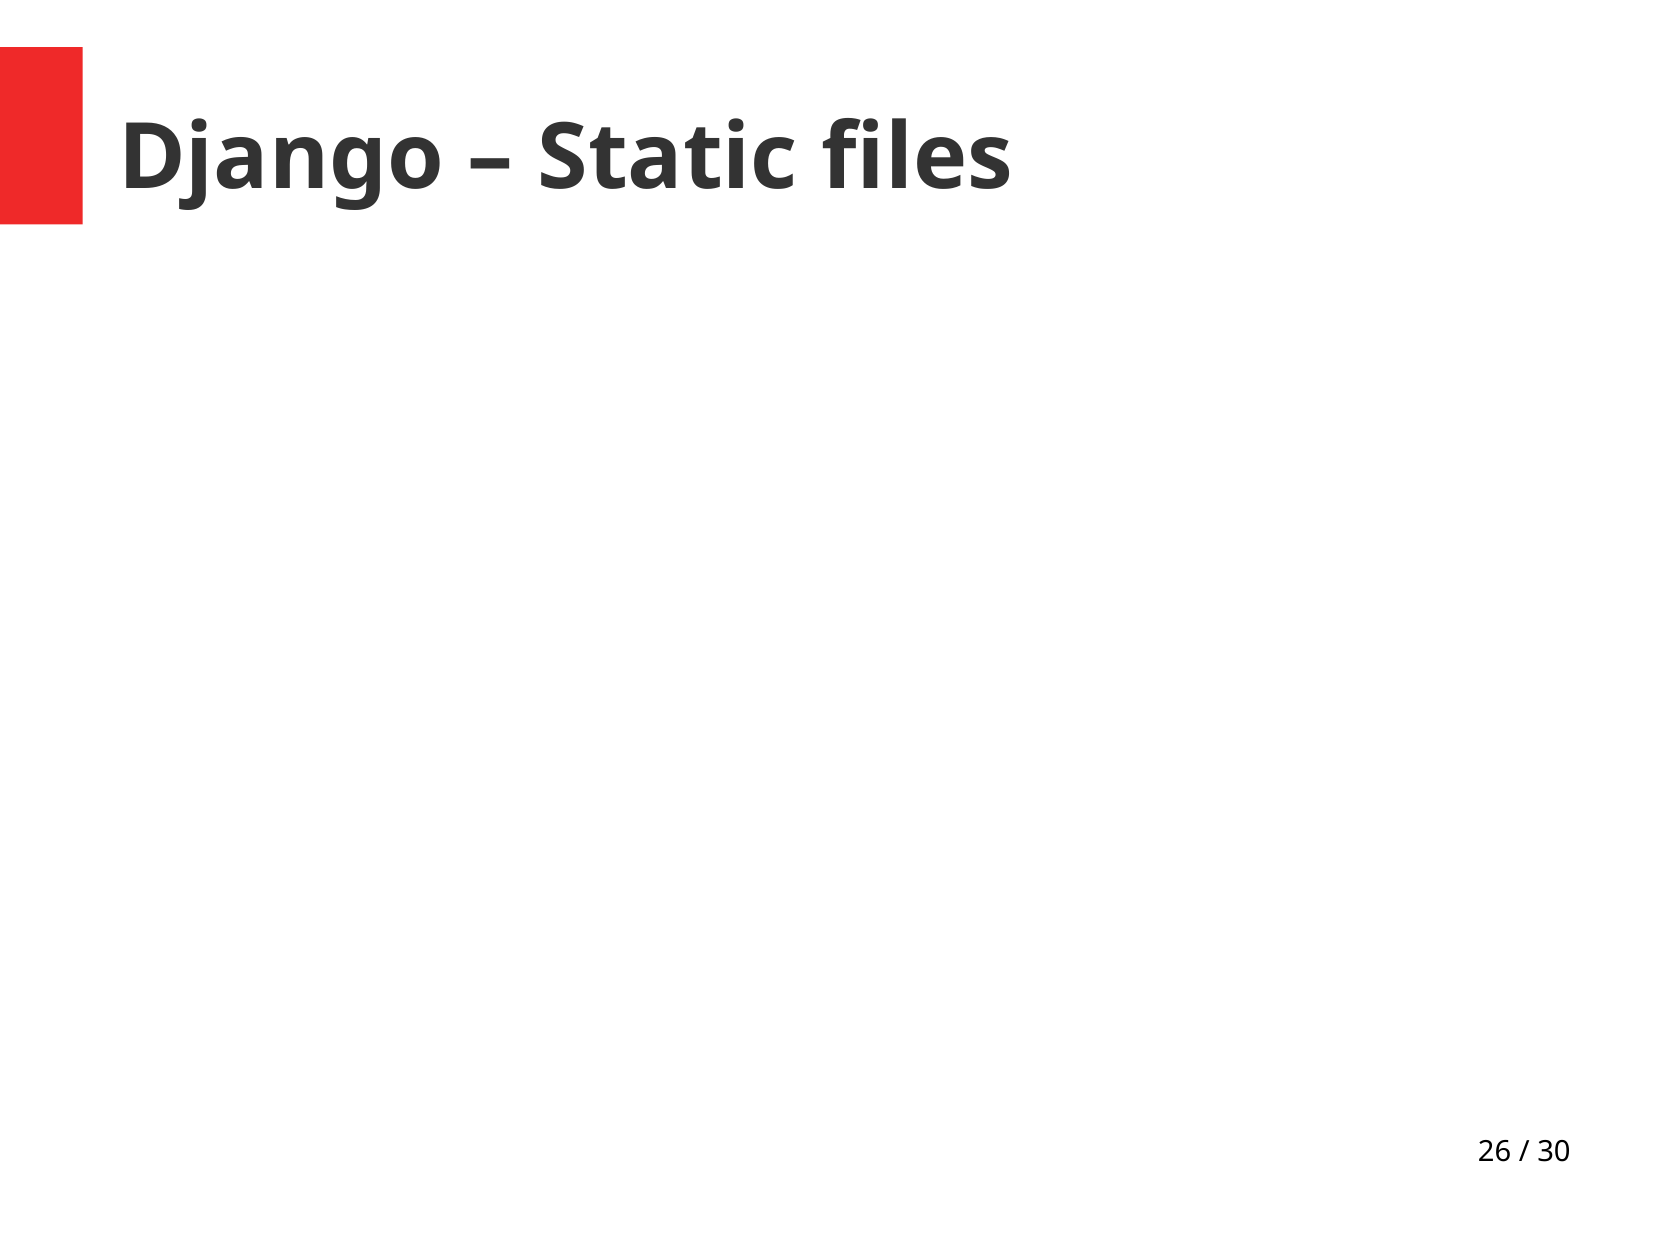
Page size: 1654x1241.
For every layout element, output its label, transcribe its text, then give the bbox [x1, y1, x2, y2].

title Django – Static files [118, 49, 1571, 257]
